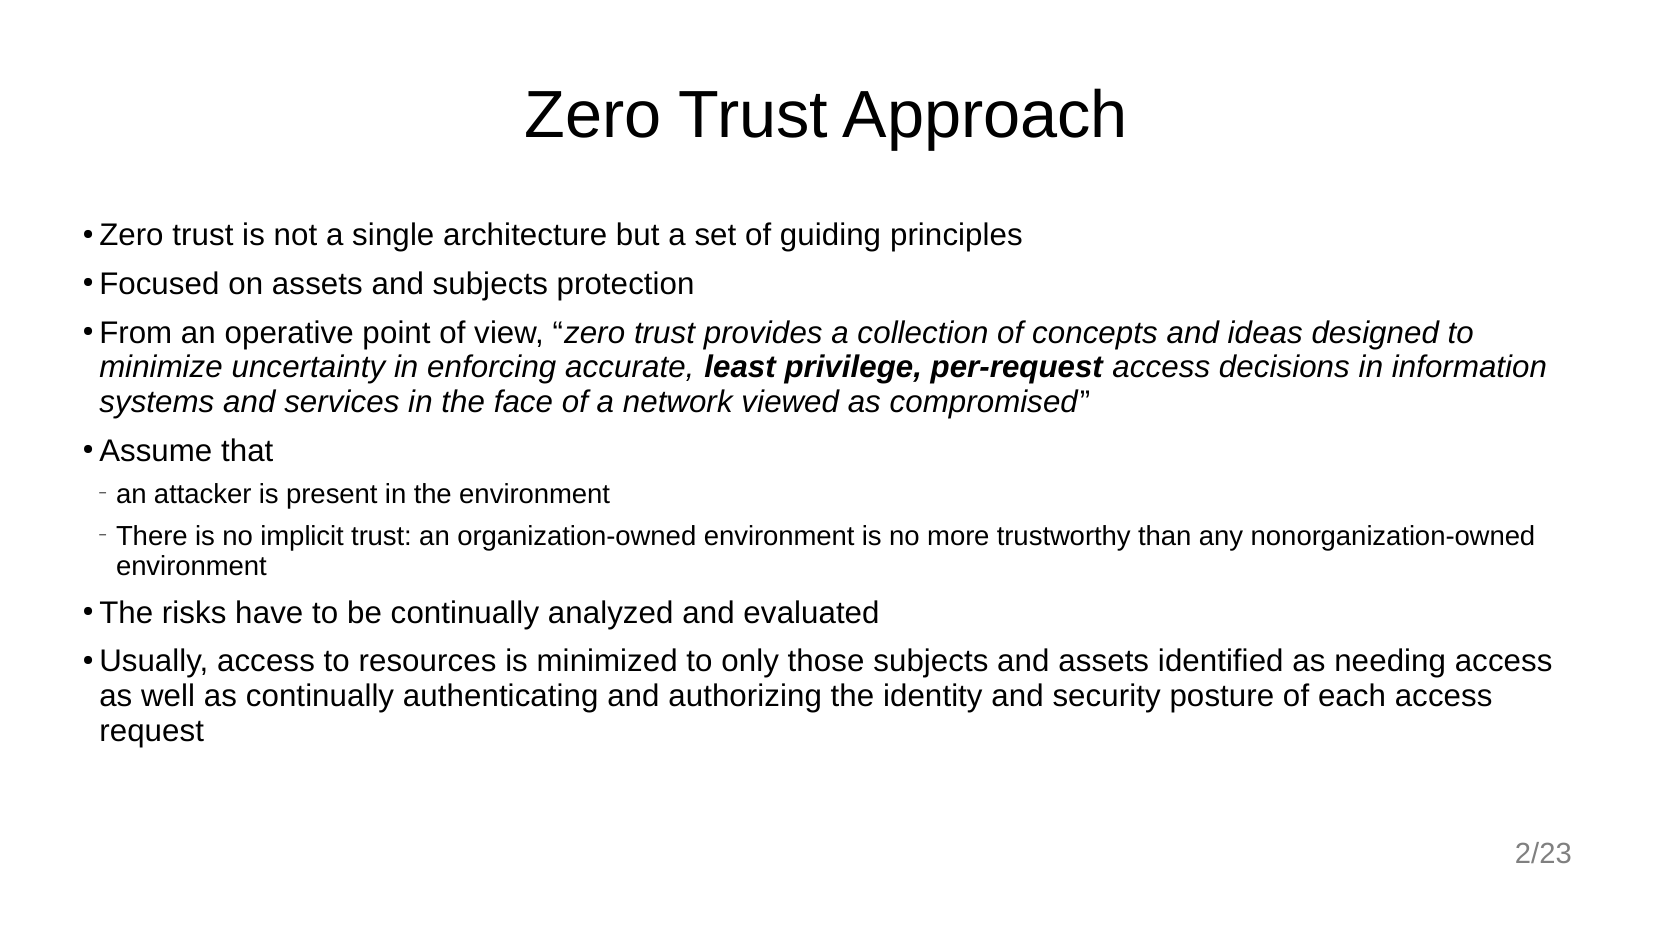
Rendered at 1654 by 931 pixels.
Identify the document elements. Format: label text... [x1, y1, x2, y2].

list Zero trust is not a single architecture but a set of guiding principles Focused on assets and subjects protection From an operative point of view, “zero trust provides a collection of concepts and ideas designed to minimize uncertainty in enforcing accurate, least privilege, per-request access decisions in information systems and services in the face of a network viewed as compromised” Assume that an attacker is present in the environment There is no implicit trust: an organization-owned environment is no more trustworthy than any nonorganization-owned environment The risks have to be continually analyzed and evaluated Usually, access to resources is minimized to only those subjects and assets identified as needing access as well as continually authenticating and authorizing the identity and security posture of each access request [82, 217, 1571, 758]
title Zero Trust Approach [82, 37, 1571, 193]
text_box <number>/23 [1500, 829, 1651, 931]
